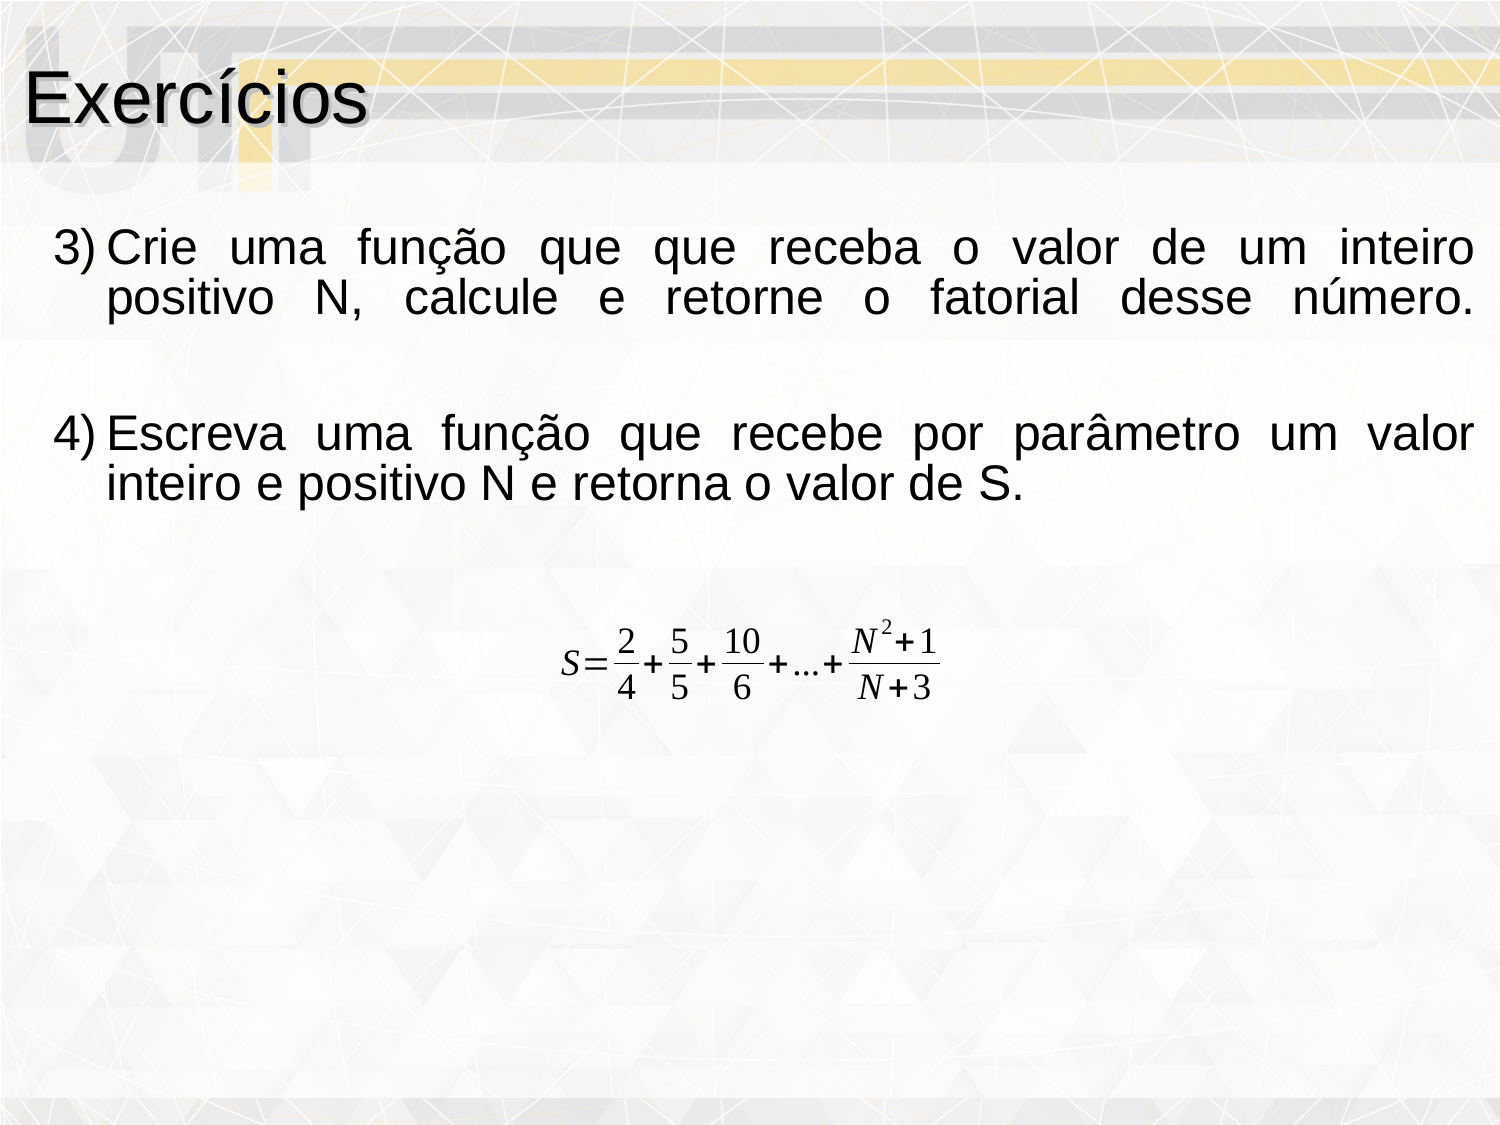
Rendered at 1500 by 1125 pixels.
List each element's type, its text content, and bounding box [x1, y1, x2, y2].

list Crie uma função que que receba o valor de um inteiro positivo N, calcule e retorne o fatorial desse número. Escreva uma função que recebe por parâmetro um valor inteiro e positivo N e retorna o valor de S. [35, 224, 1477, 1087]
chart [553, 614, 947, 708]
title Exercícios [23, 18, 1489, 178]
